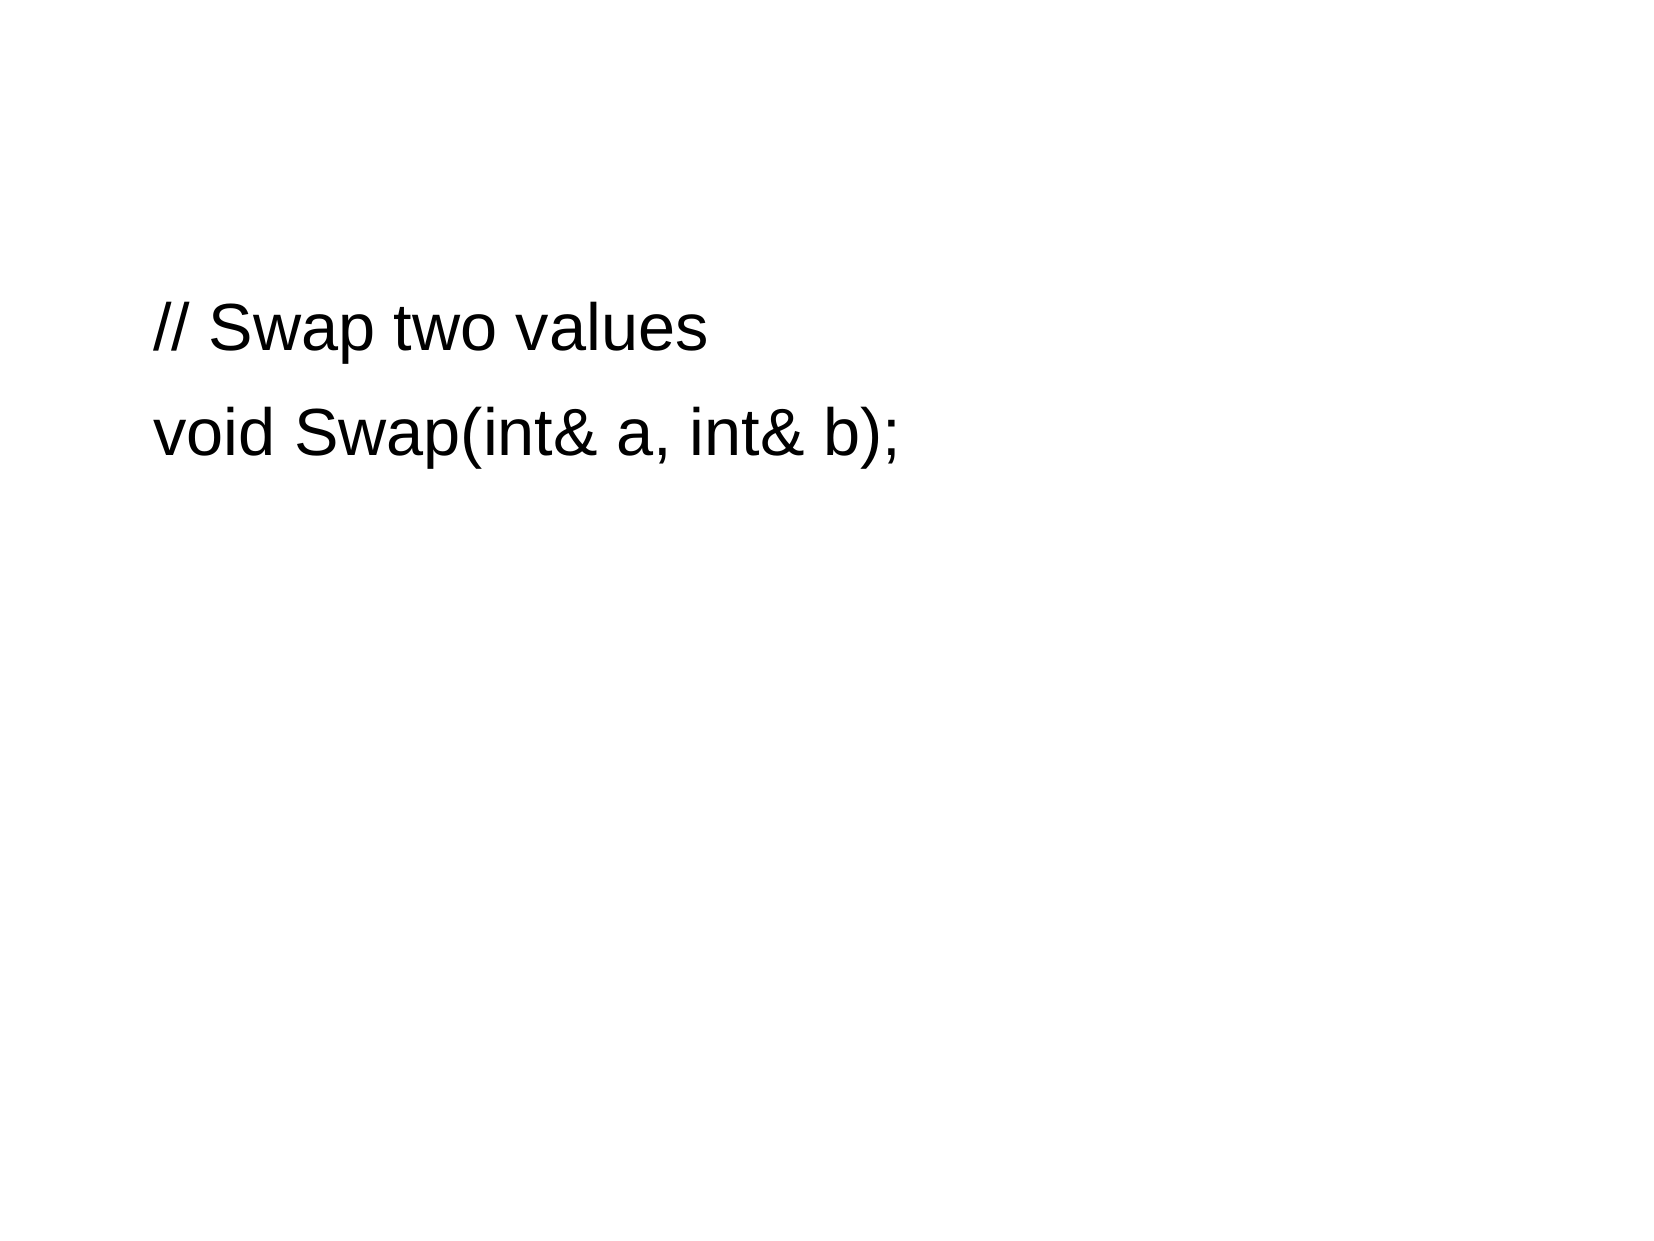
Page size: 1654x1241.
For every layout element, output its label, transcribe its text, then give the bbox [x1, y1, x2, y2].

list // Swap two values void Swap(int& a, int& b); [82, 290, 1571, 1010]
